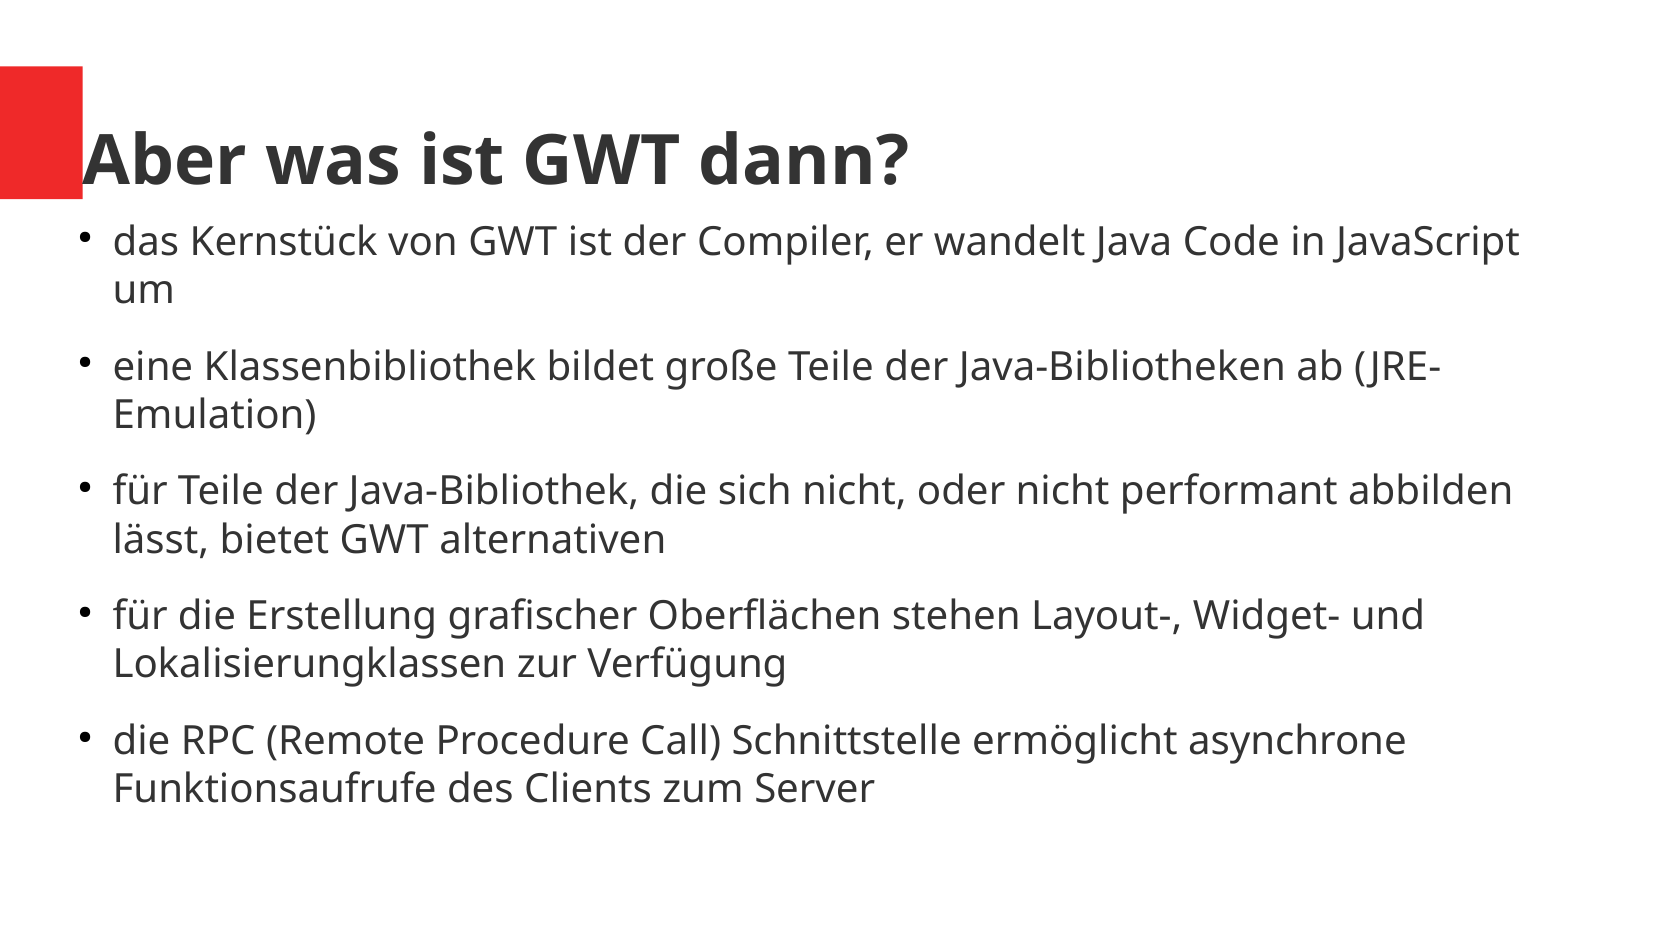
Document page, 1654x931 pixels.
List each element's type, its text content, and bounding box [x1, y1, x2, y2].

title Aber was ist GWT dann? [82, 33, 1571, 196]
text_box das Kernstück von GWT ist der Compiler, er wandelt Java Code in JavaScript um eine Klassenbibliothek bildet große Teile der Java-Bibliotheken ab (JRE-Emulation) für Teile der Java-Bibliothek, die sich nicht, oder nicht performant abbilden lässt, bietet GWT alternativen für die Erstellung grafischer Oberflächen stehen Layout-, Widget- und Lokalisierungklassen zur Verfügung die RPC (Remote Procedure Call) Schnittstelle ermöglicht asynchrone Funktionsaufrufe des Clients zum Server [78, 214, 1536, 815]
